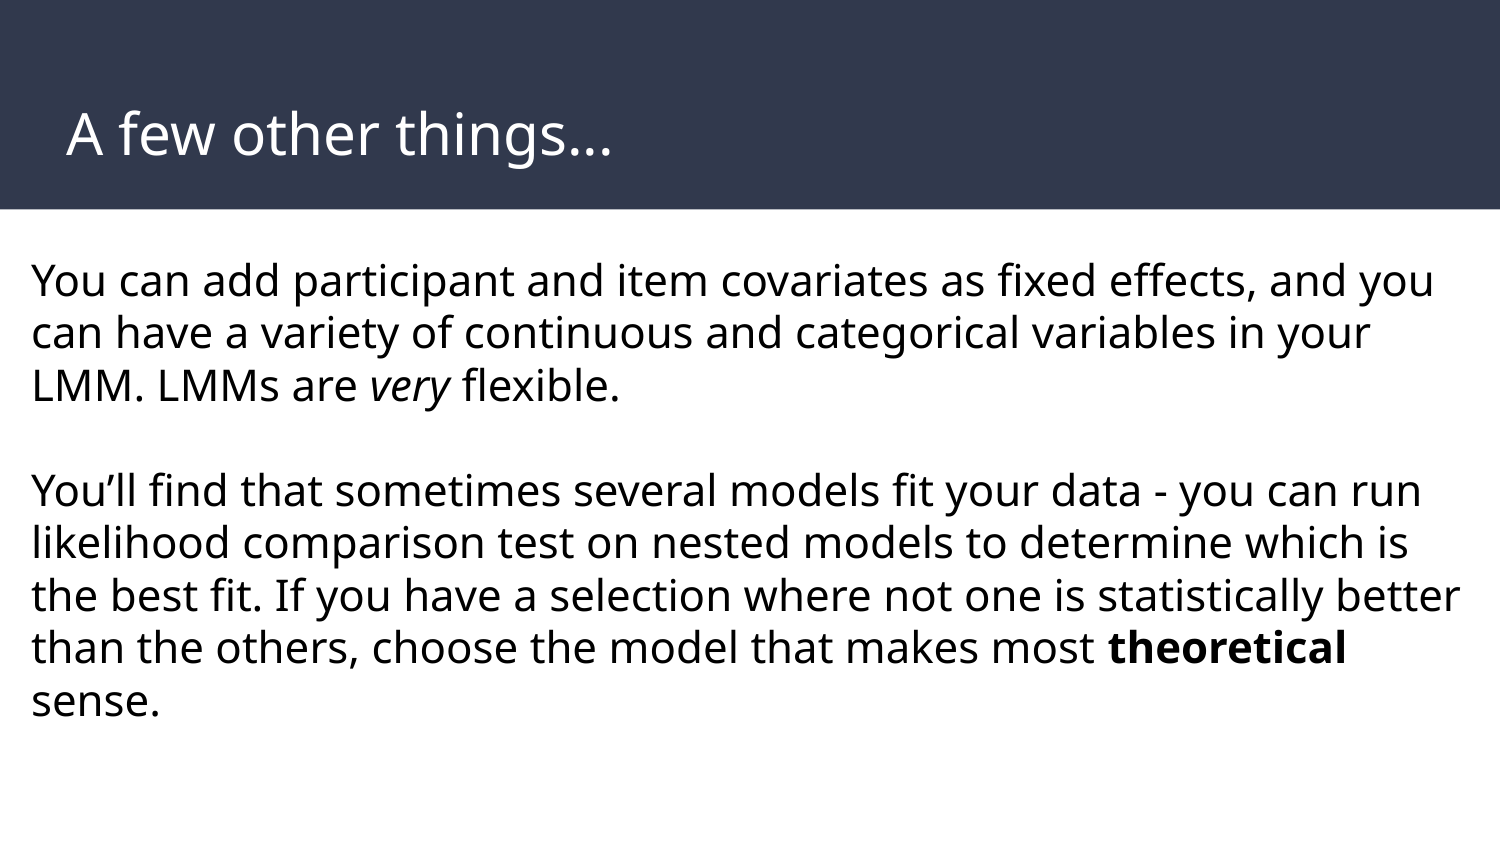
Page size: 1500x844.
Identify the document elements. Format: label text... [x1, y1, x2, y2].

title A few other things... [51, 82, 1449, 185]
text_box You can add participant and item covariates as fixed effects, and you can have a variety of continuous and categorical variables in your LMM. LMMs are very flexible. You’ll find that sometimes several models fit your data - you can run likelihood comparison test on nested models to determine which is the best fit. If you have a selection where not one is statistically better than the others, choose the model that makes most theoretical sense. [16, 237, 1482, 823]
